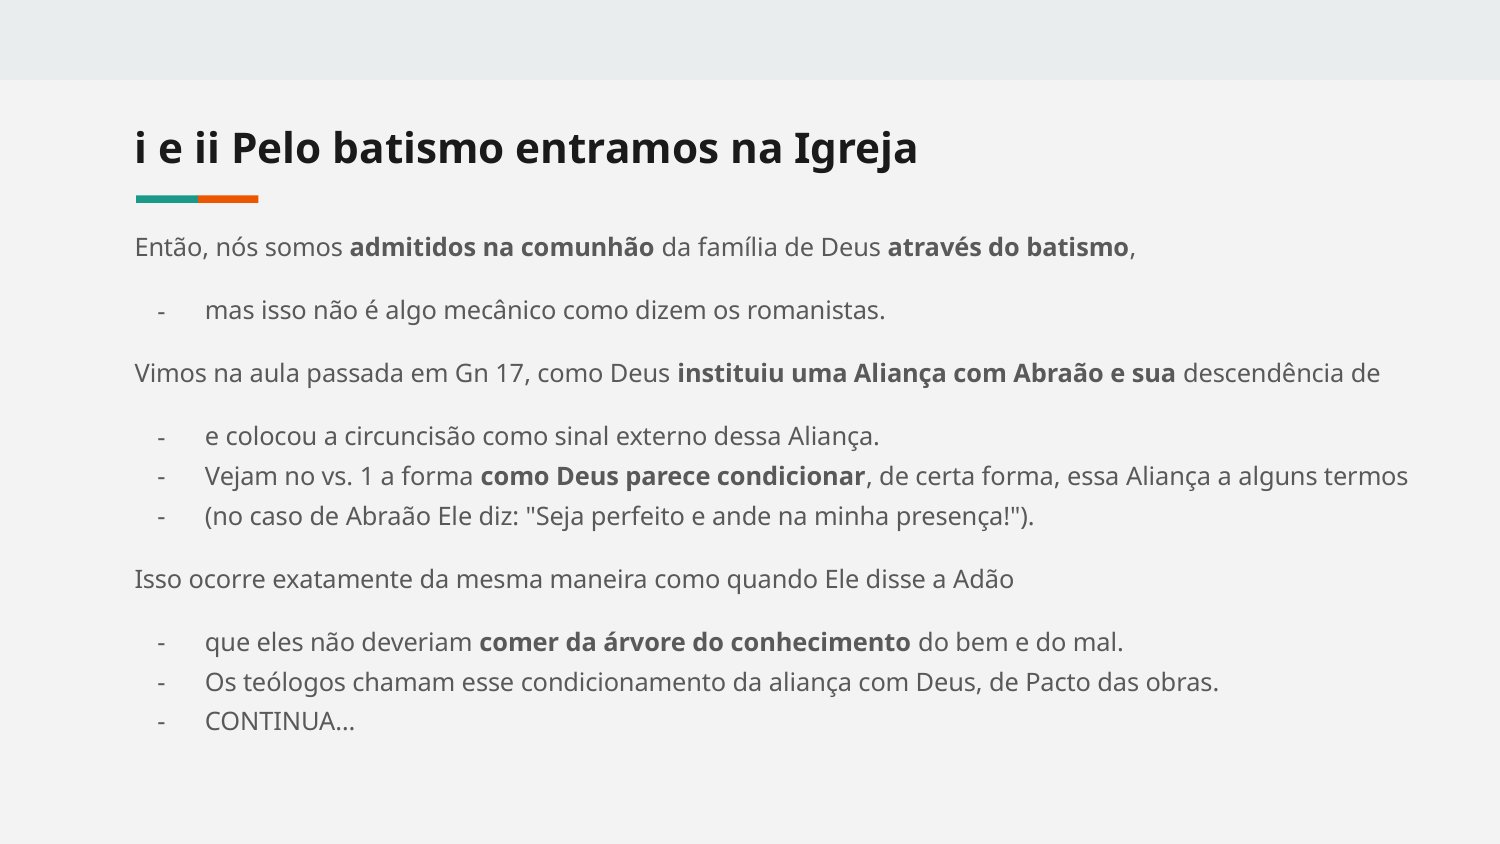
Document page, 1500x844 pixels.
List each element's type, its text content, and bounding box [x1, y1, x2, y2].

title i e ii Pelo batismo entramos na Igreja [119, 103, 1381, 192]
list Então, nós somos admitidos na comunhão da família de Deus através do batismo, mas isso não é algo mecânico como dizem os romanistas. Vimos na aula passada em Gn 17, como Deus instituiu uma Aliança com Abraão e sua descendência de e colocou a circuncisão como sinal externo dessa Aliança. Vejam no vs. 1 a forma como Deus parece condicionar, de certa forma, essa Aliança a alguns termos (no caso de Abraão Ele diz: "Seja perfeito e ande na minha presença!"). Isso ocorre exatamente da mesma maneira como quando Ele disse a Adão que eles não deveriam comer da árvore do conhecimento do bem e do mal. Os teólogos chamam esse condicionamento da aliança com Deus, de Pacto das obras. CONTINUA… [119, 209, 1446, 797]
